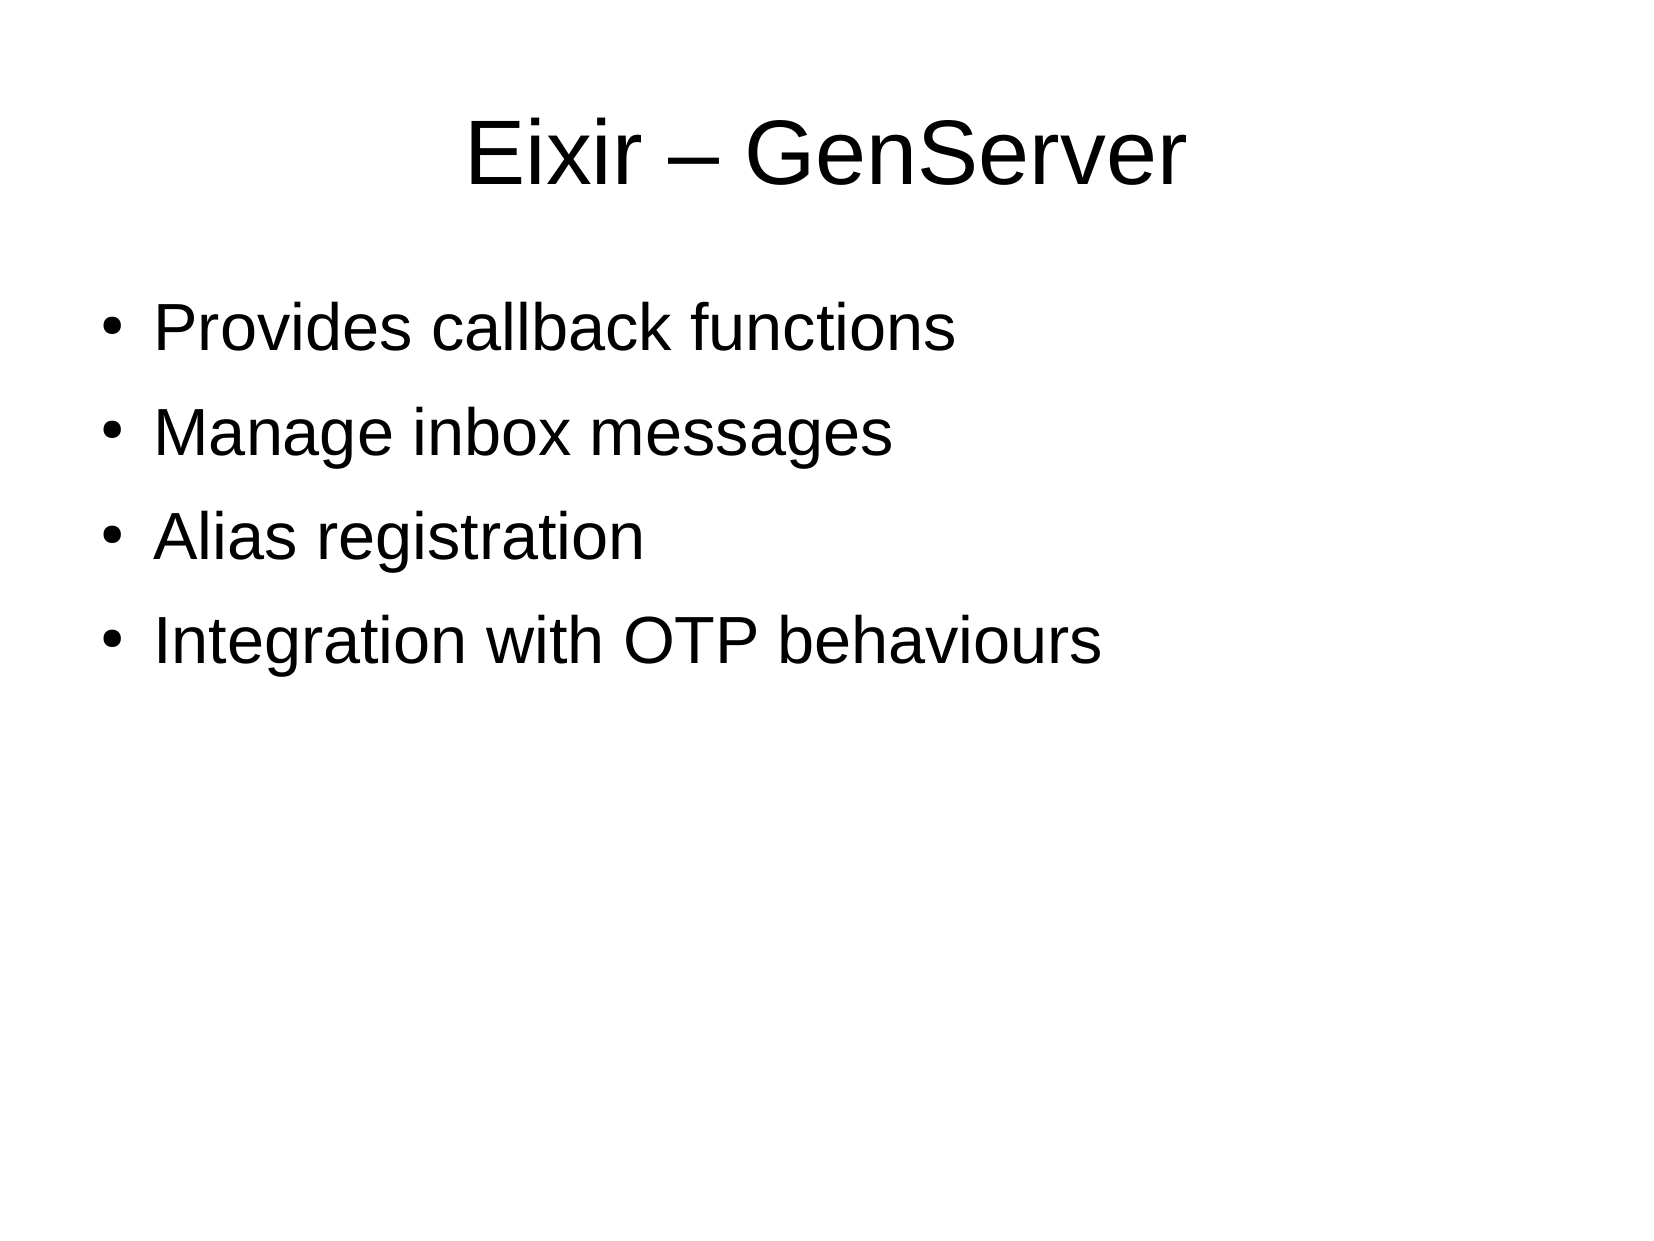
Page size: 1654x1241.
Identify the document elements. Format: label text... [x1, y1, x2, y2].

title Eixir – GenServer [82, 49, 1571, 257]
list Provides callback functions Manage inbox messages Alias registration Integration with OTP behaviours [82, 290, 1571, 1010]
